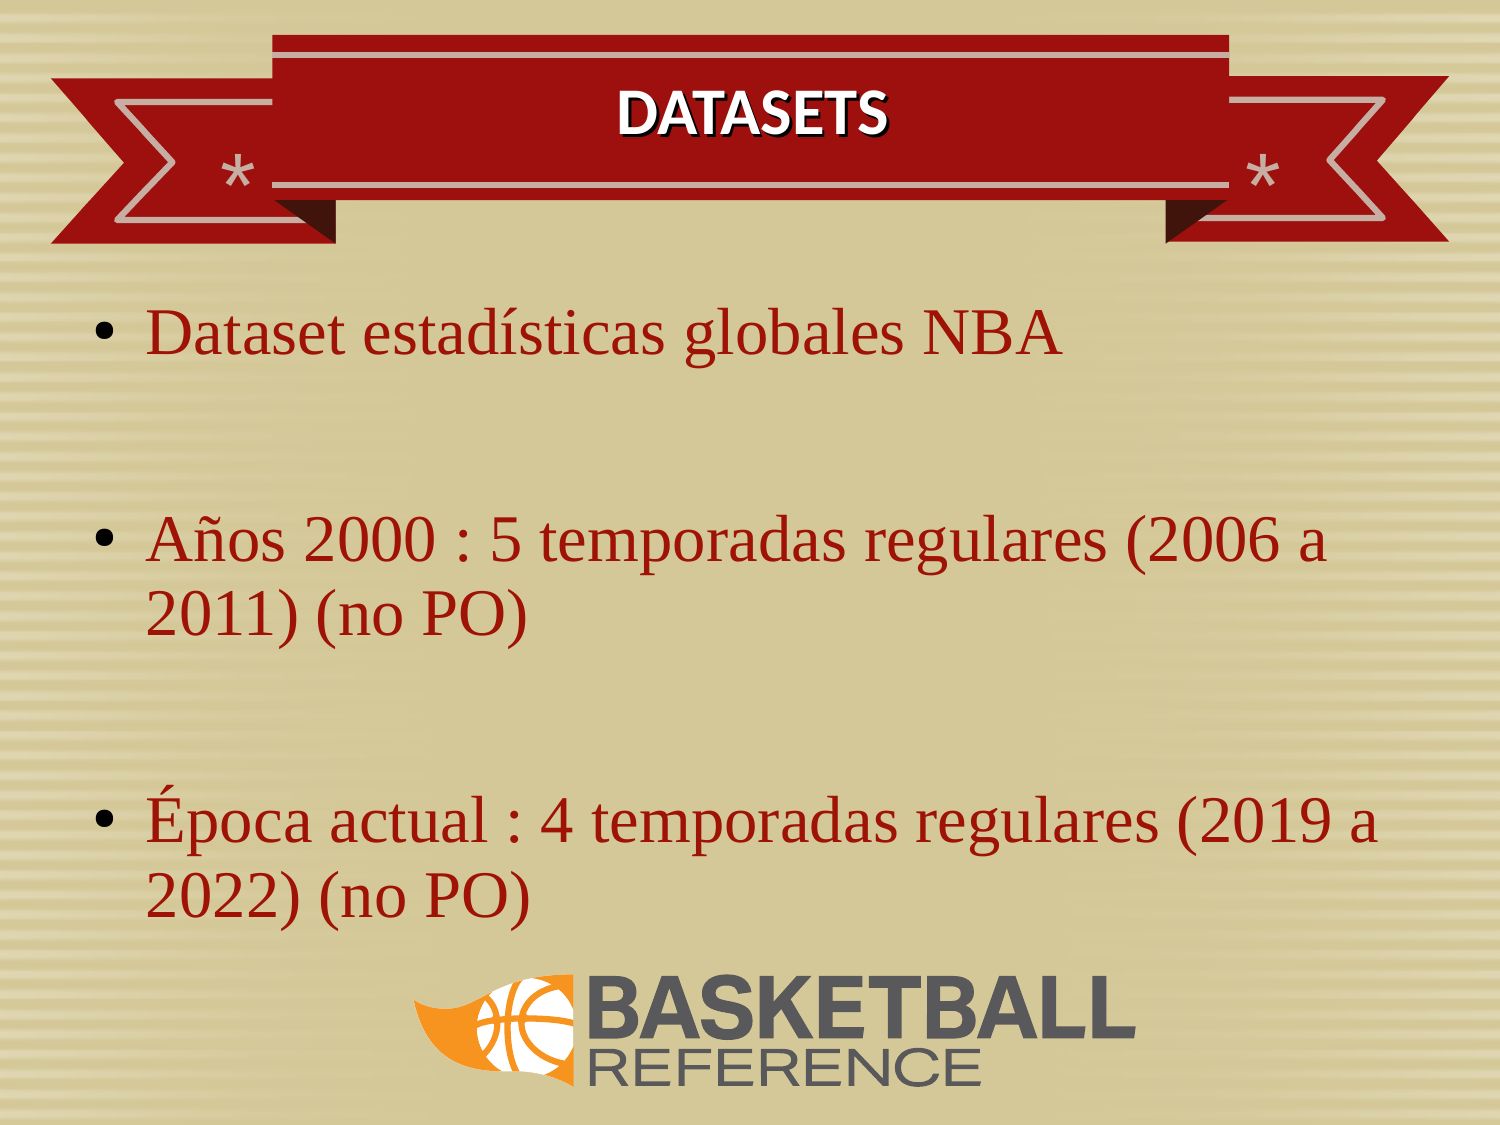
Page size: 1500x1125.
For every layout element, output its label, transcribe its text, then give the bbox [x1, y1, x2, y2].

picture [413, 974, 1136, 1087]
list Dataset estadísticas globales NBA Años 2000 : 5 temporadas regulares (2006 a 2011) (no PO) Época actual : 4 temporadas regulares (2019 a 2022) (no PO) [75, 295, 1447, 1125]
title DATASETS [265, 59, 1241, 178]
picture [0, 0, 1500, 1125]
